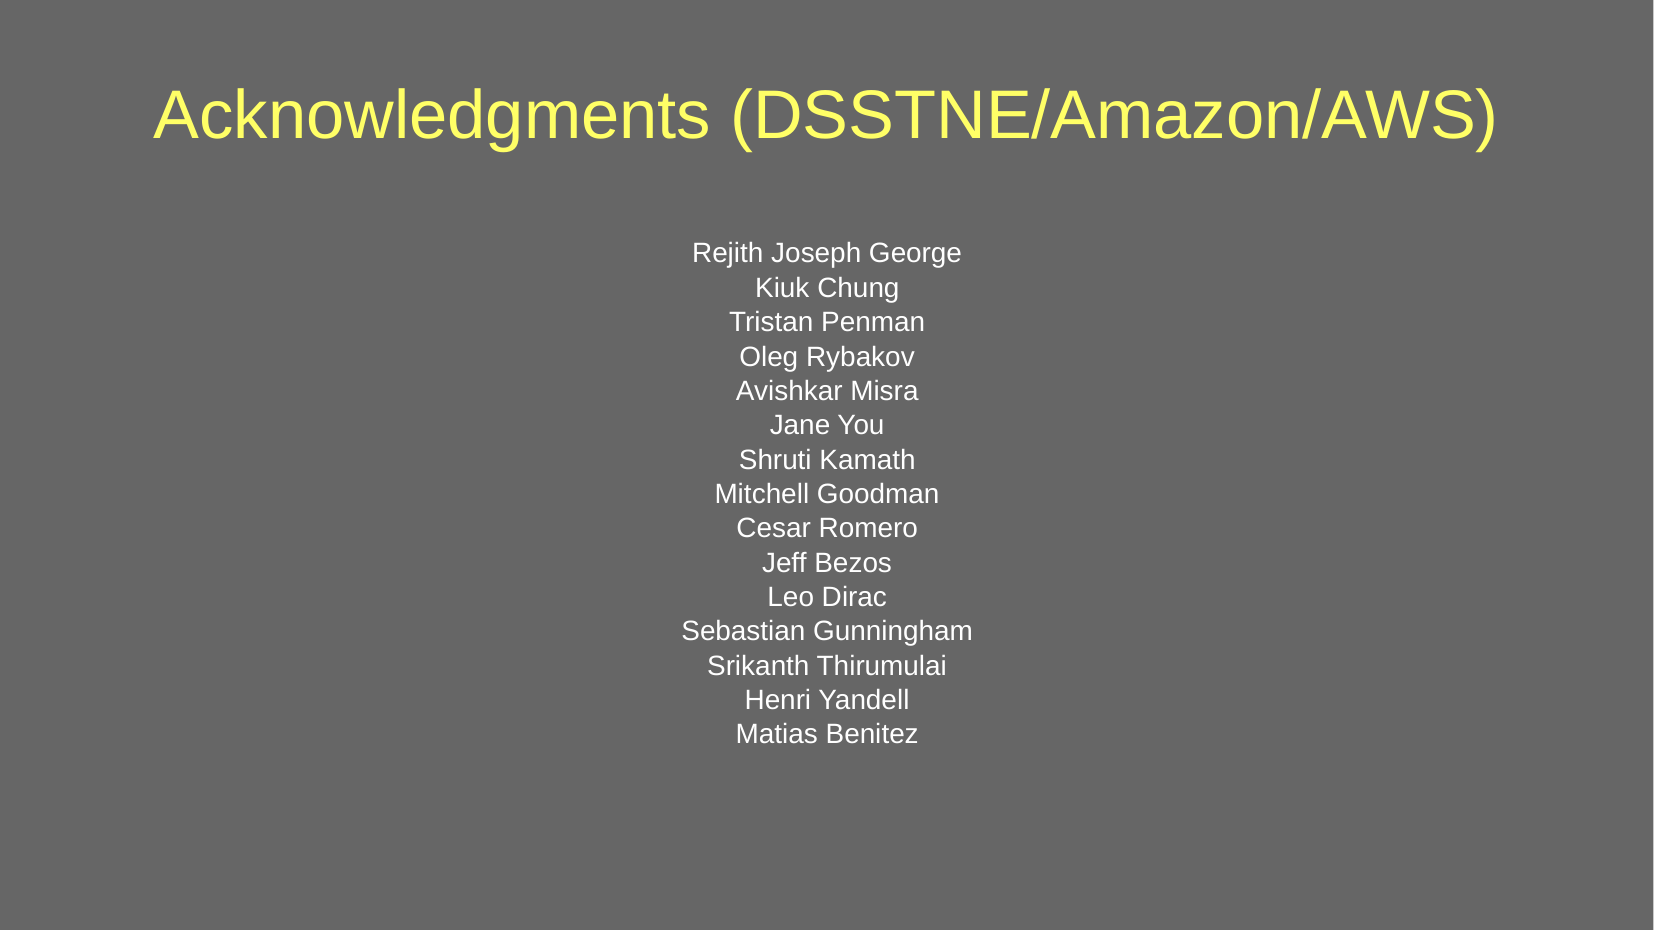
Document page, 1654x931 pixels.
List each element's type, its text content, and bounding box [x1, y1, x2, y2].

list Rejith Joseph George Kiuk Chung Tristan Penman Oleg Rybakov Avishkar Misra Jane You Shruti Kamath Mitchell Goodman Cesar Romero Jeff Bezos Leo Dirac Sebastian Gunningham Srikanth Thirumulai Henri Yandell Matias Benitez [81, 226, 1570, 767]
title Acknowledgments (DSSTNE/Amazon/AWS) [82, 36, 1571, 193]
